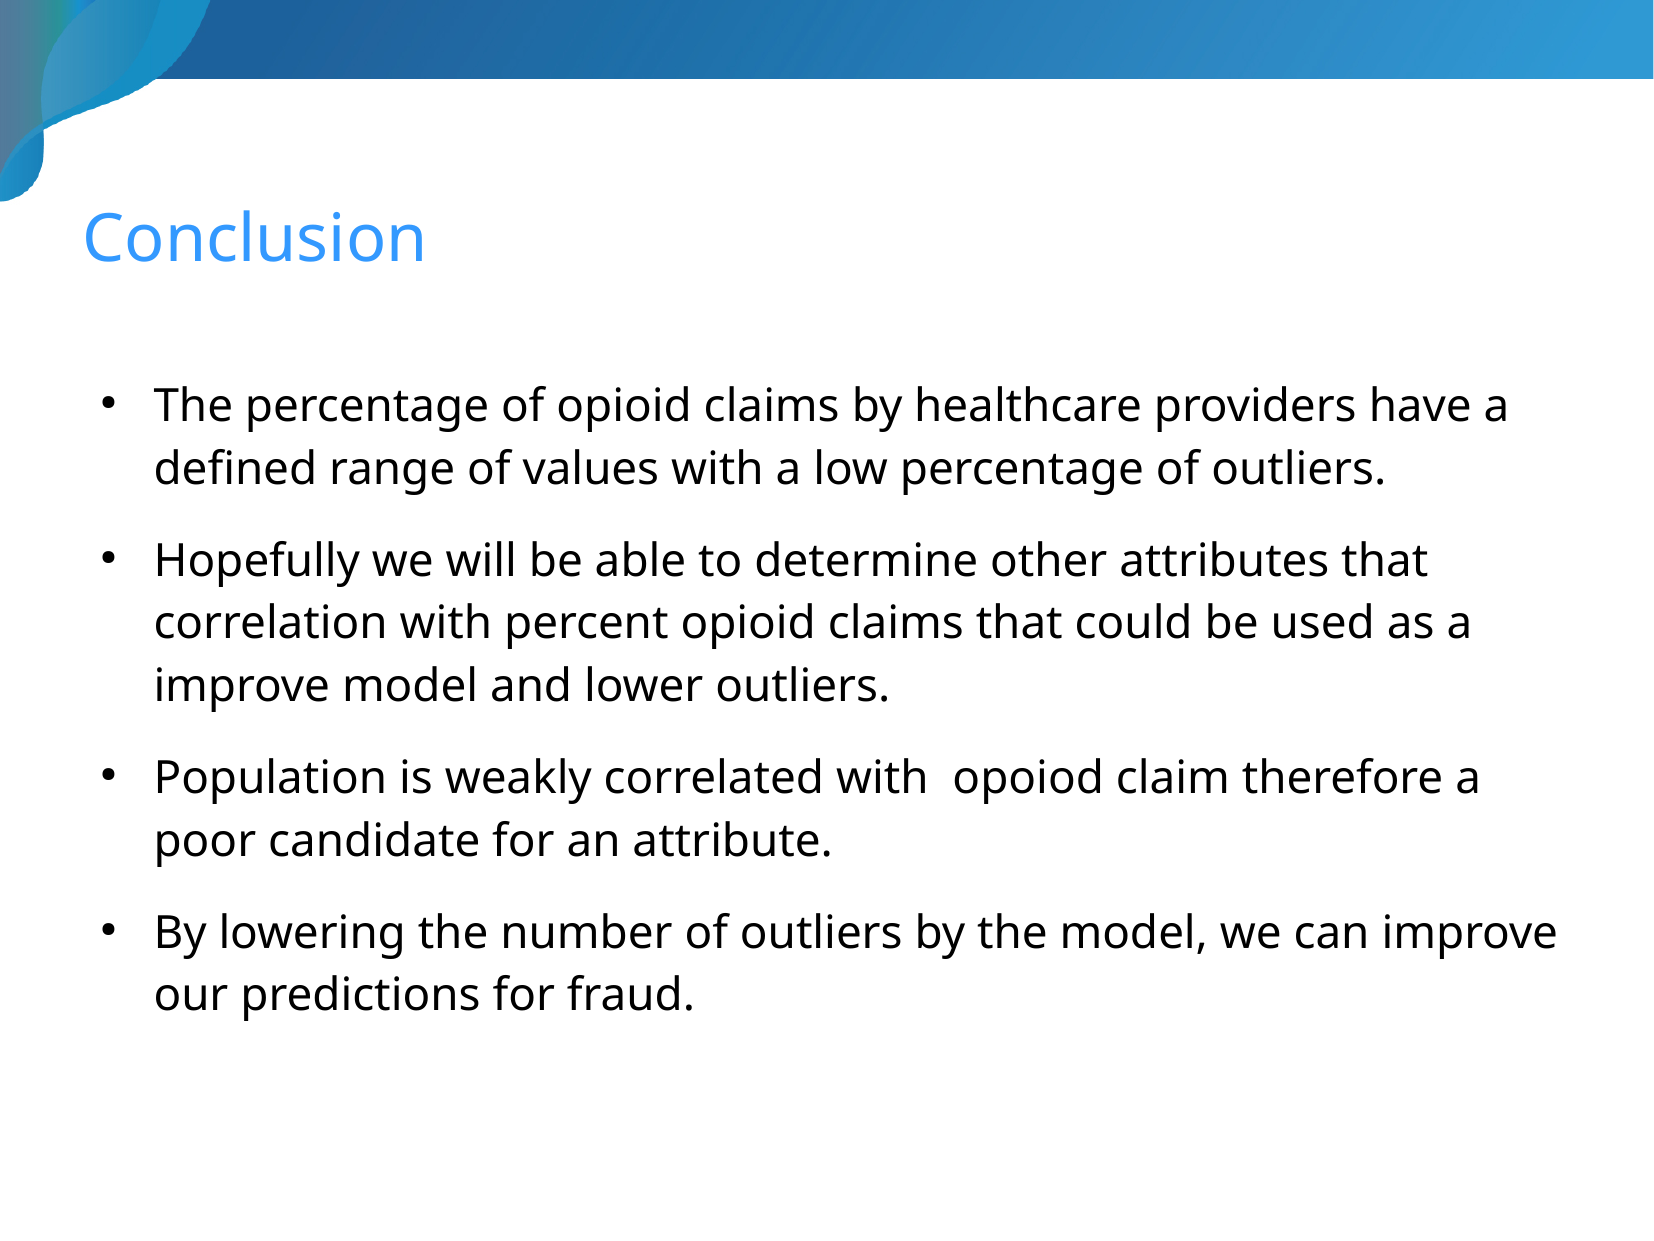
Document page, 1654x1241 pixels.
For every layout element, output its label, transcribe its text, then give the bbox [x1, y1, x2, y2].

list The percentage of opioid claims by healthcare providers have a defined range of values with a low percentage of outliers. Hopefully we will be able to determine other attributes that correlation with percent opioid claims that could be used as a improve model and lower outliers. Population is weakly correlated with opoiod claim therefore a poor candidate for an attribute. By lowering the number of outliers by the model, we can improve our predictions for fraud. [82, 372, 1571, 1093]
title Conclusion [82, 132, 1571, 340]
picture [0, 0, 1654, 1241]
